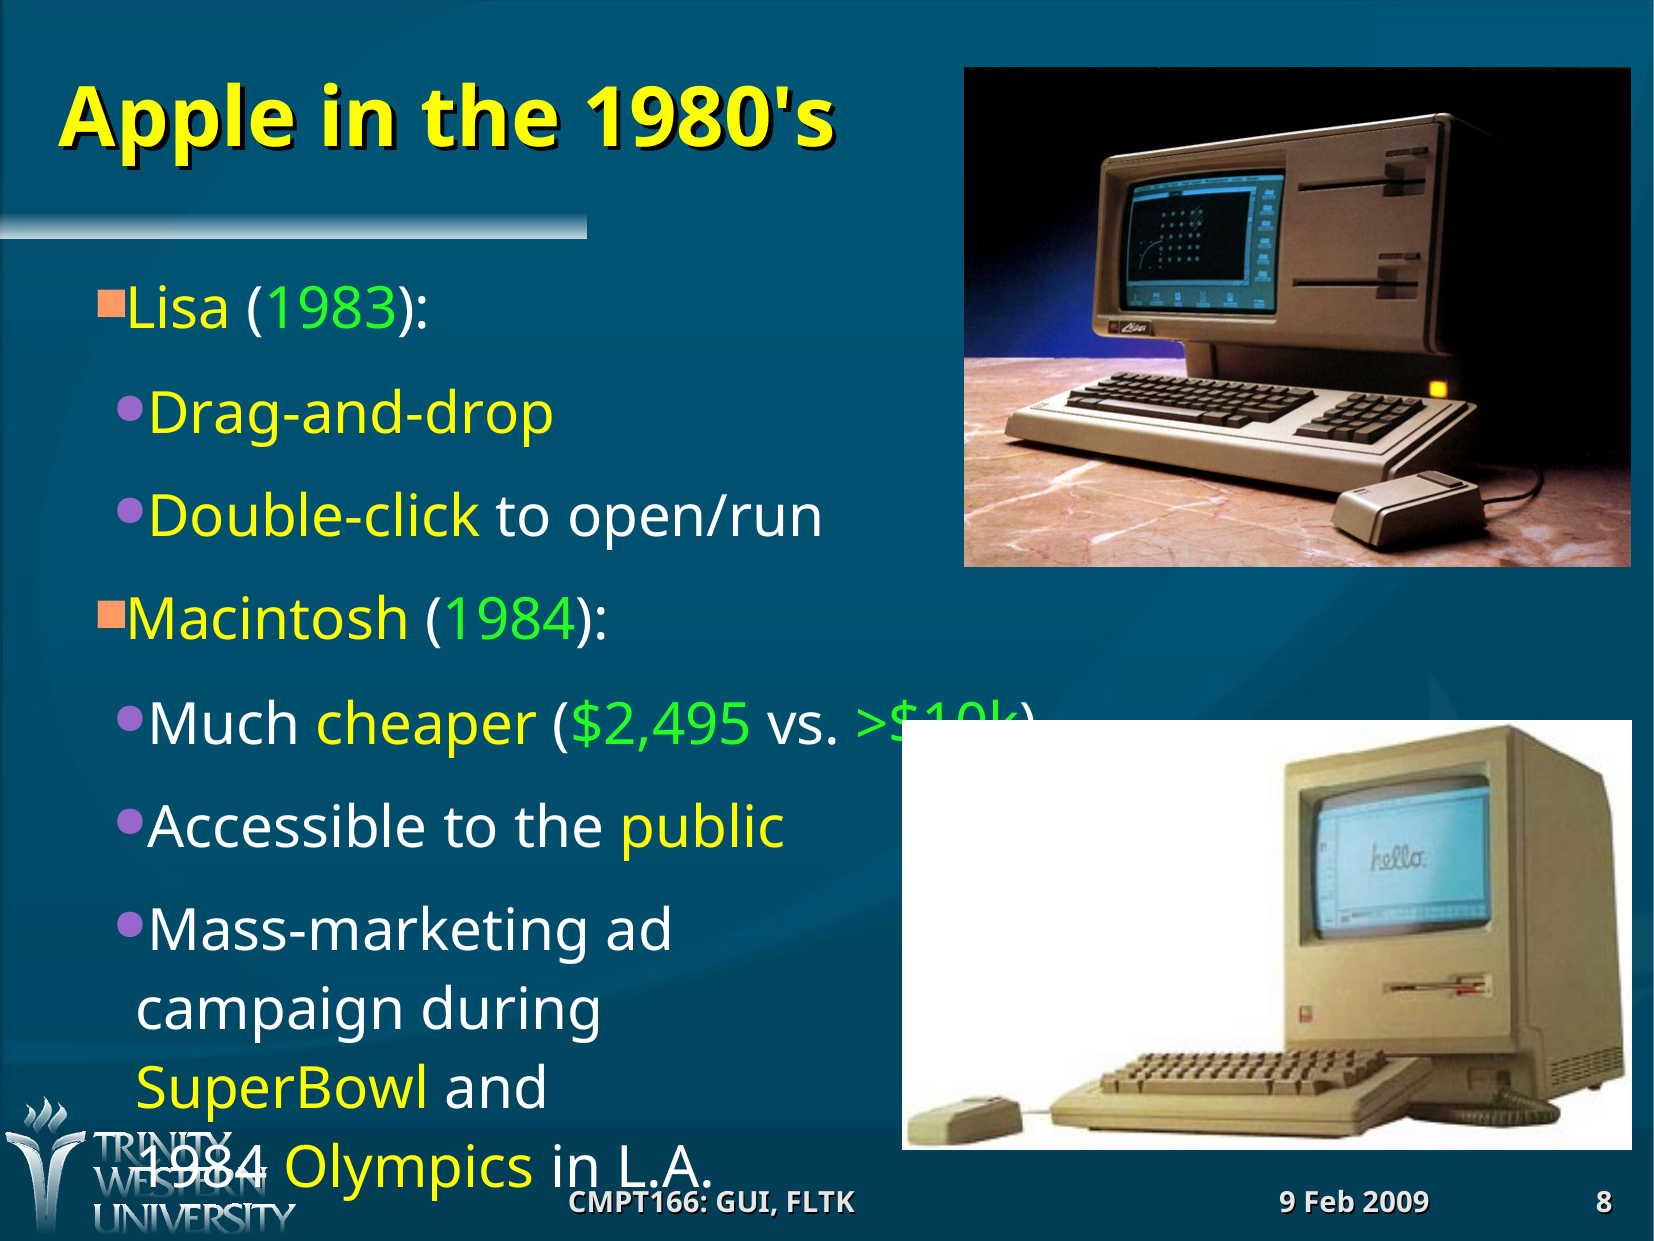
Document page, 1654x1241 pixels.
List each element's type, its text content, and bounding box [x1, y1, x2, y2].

picture [965, 68, 1630, 566]
picture [902, 692, 1654, 1149]
title Apple in the 1980's [59, 19, 1548, 208]
list Lisa (1983): Drag-and-drop Double-click to open/run Macintosh (1984): Much cheaper ($2,495 vs. >$10k) Accessible to the public Mass-marketing ad campaign during SuperBowl and 1984 Olympics in L.A. [82, 266, 1305, 1109]
picture [38, 1227, 54, 1232]
picture [0, 233, 586, 238]
picture [0, 214, 586, 232]
